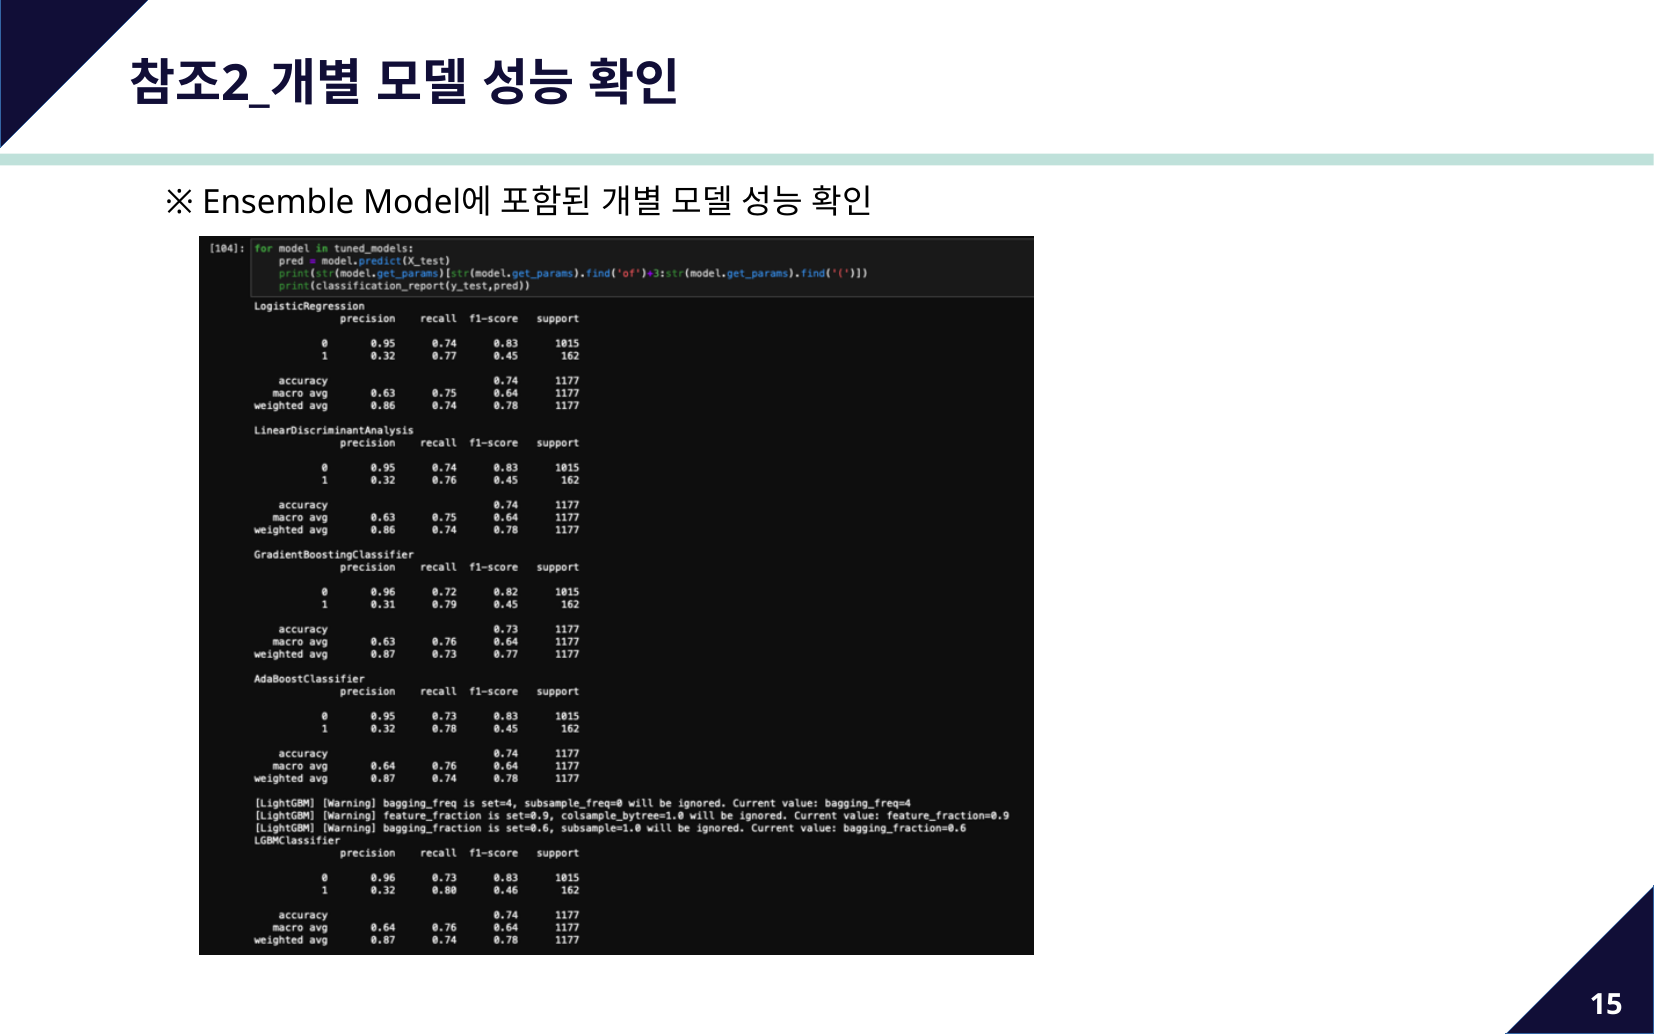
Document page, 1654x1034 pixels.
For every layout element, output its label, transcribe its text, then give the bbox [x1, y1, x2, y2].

picture [199, 236, 1034, 955]
title 참조2_개별 모델 성능 확인 [129, 41, 1618, 148]
list ※ Ensemble Model에 포함된 개별 모델 성능 확인 [94, 182, 1583, 980]
text_box <숫자> [1559, 974, 1654, 1033]
